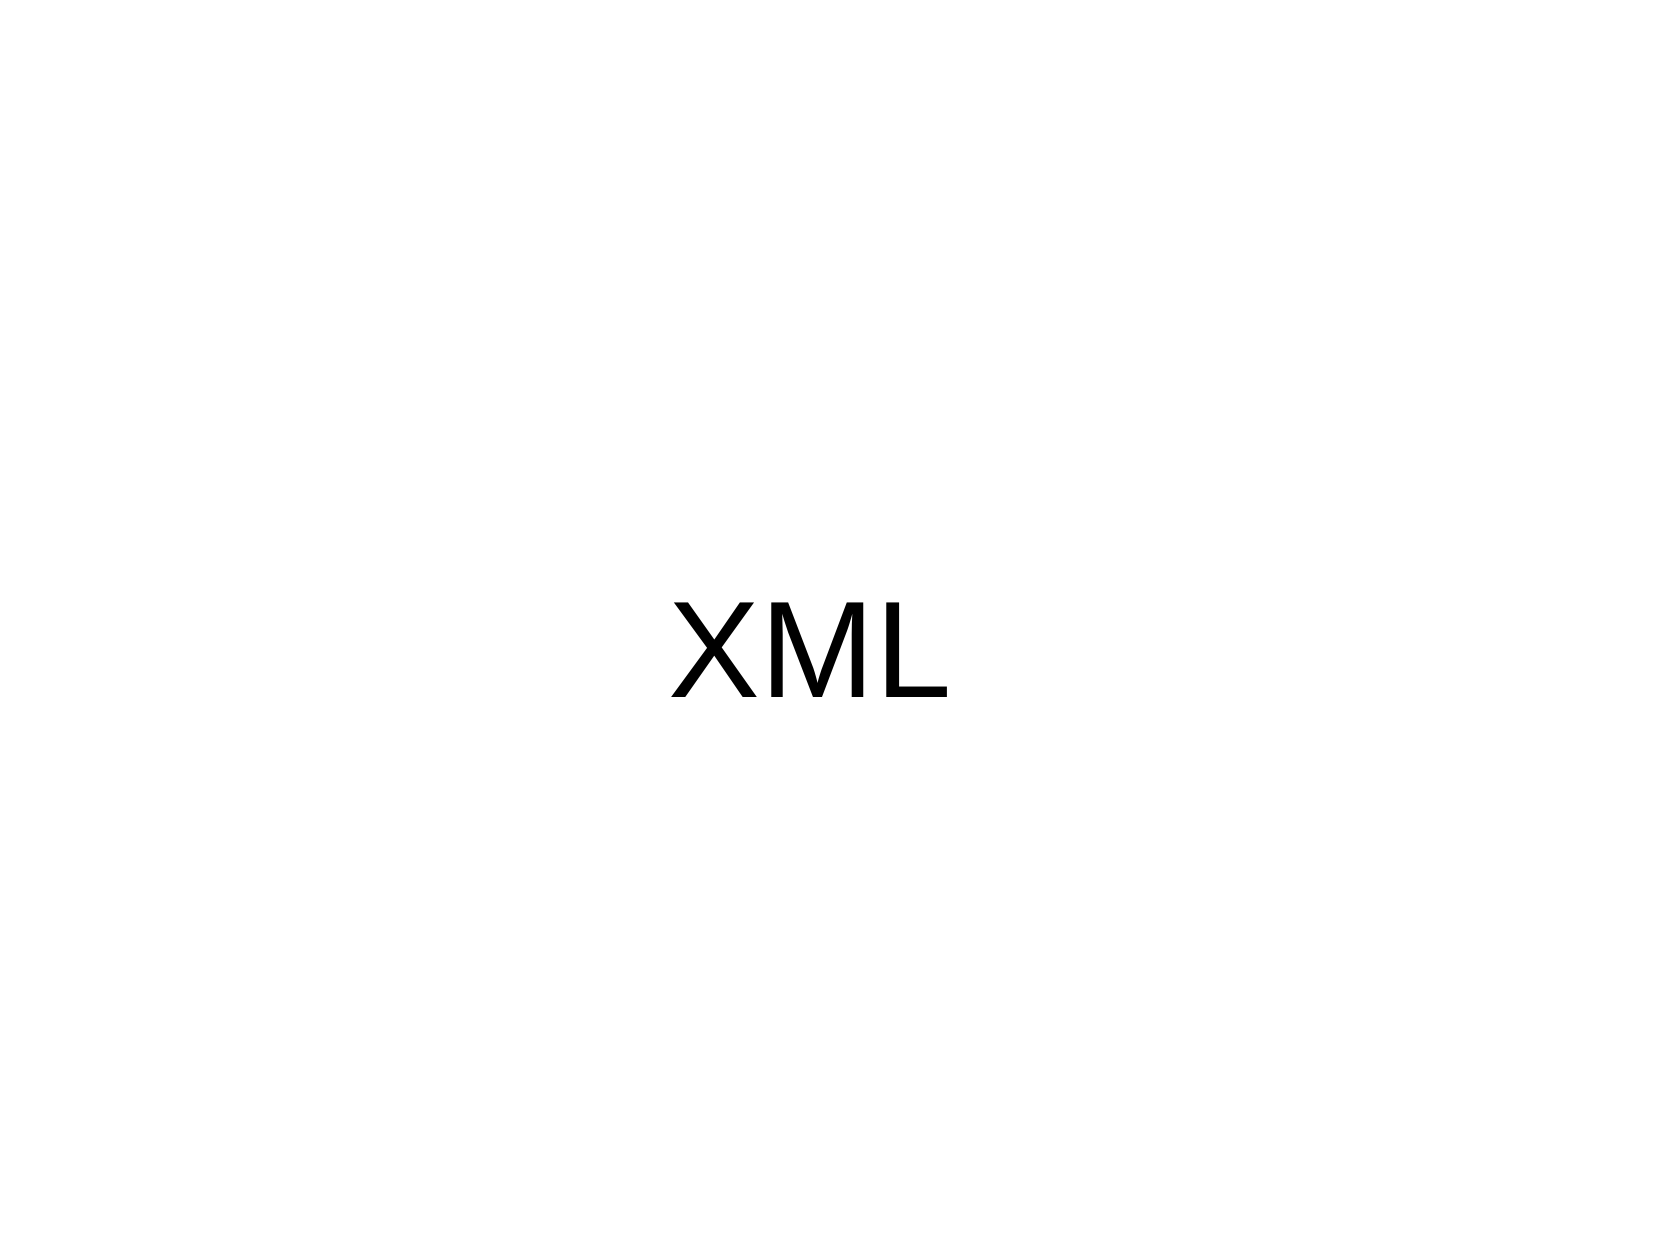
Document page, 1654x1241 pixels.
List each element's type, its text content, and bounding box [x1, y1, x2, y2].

subtitle XML [82, 290, 1538, 1010]
